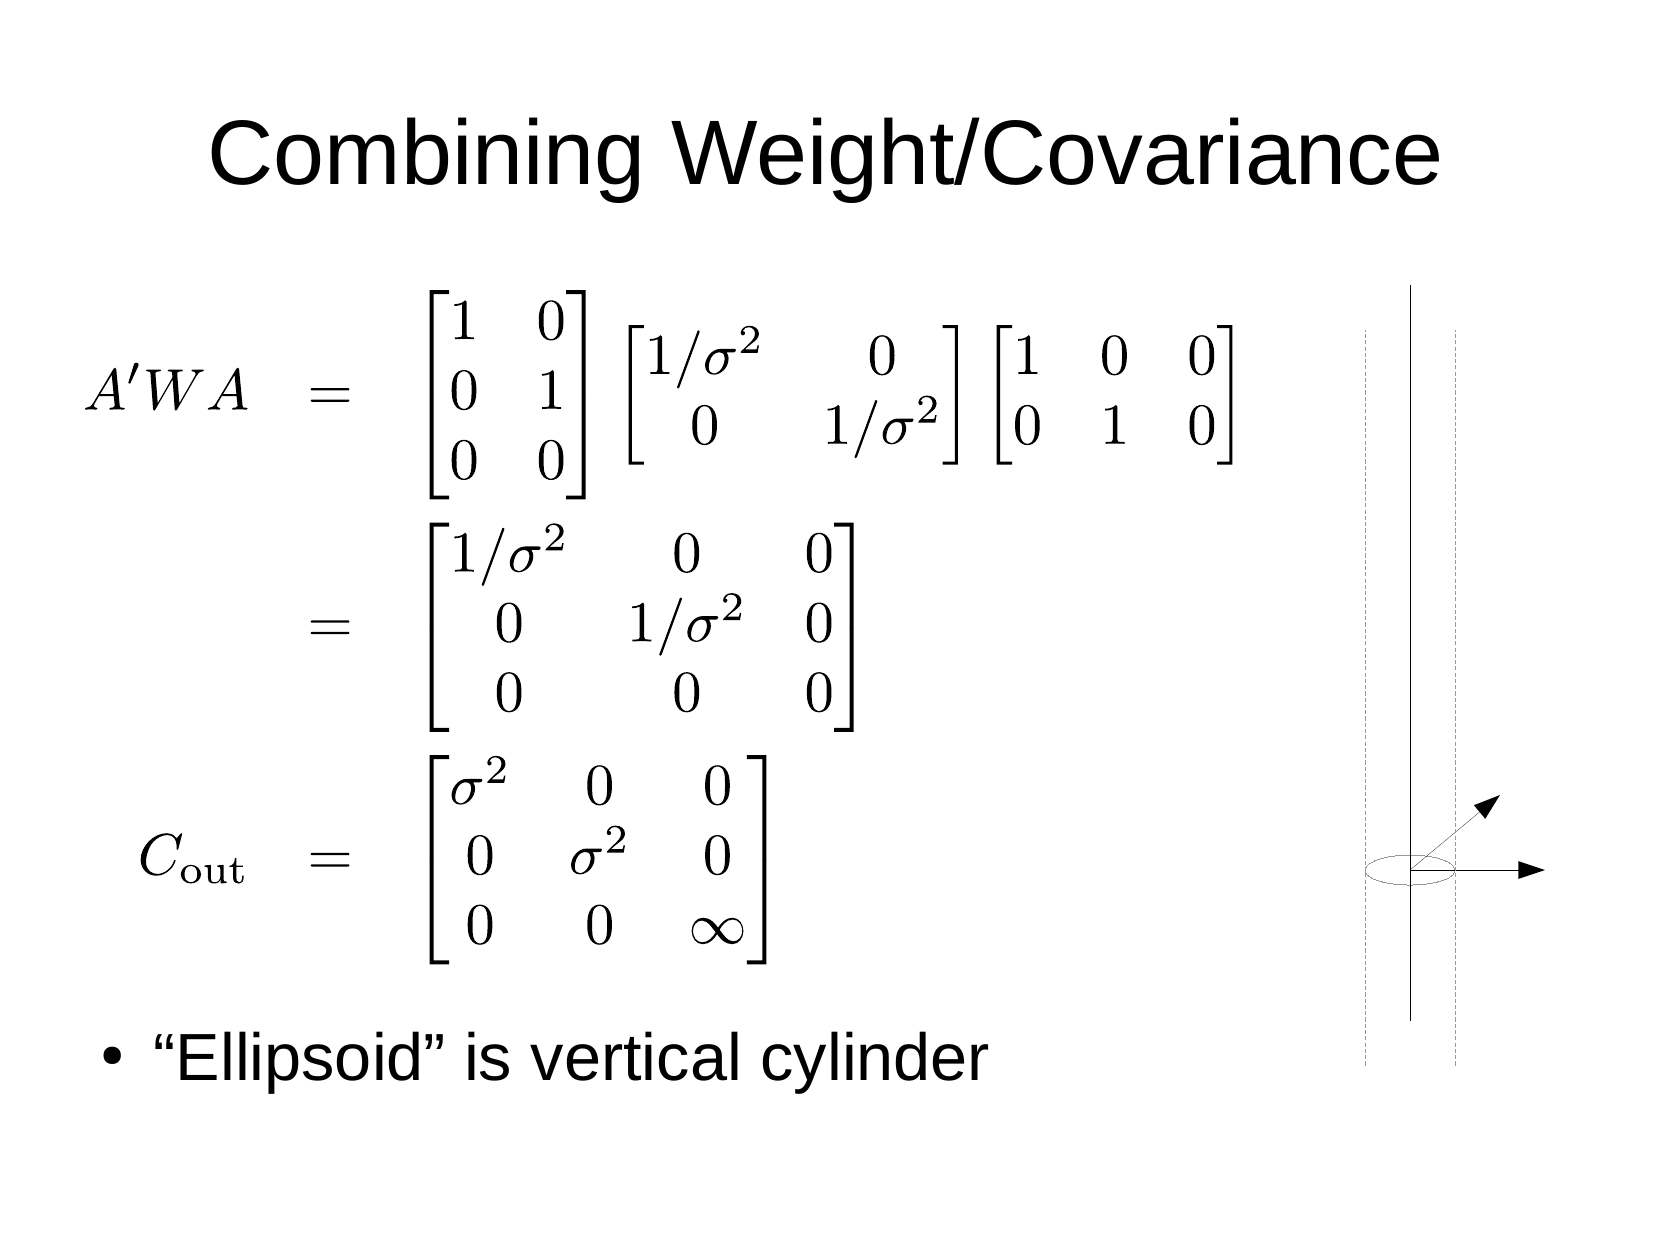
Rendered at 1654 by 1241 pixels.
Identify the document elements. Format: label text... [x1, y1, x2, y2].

list “Ellipsoid” is vertical cylinder [82, 965, 1081, 1171]
title Combining Weight/Covariance [82, 49, 1571, 257]
text_box [1365, 855, 1410, 886]
text_box [1412, 856, 1455, 870]
text_box [1411, 855, 1426, 868]
text_box [82, 290, 1248, 965]
text_box [1411, 871, 1455, 886]
